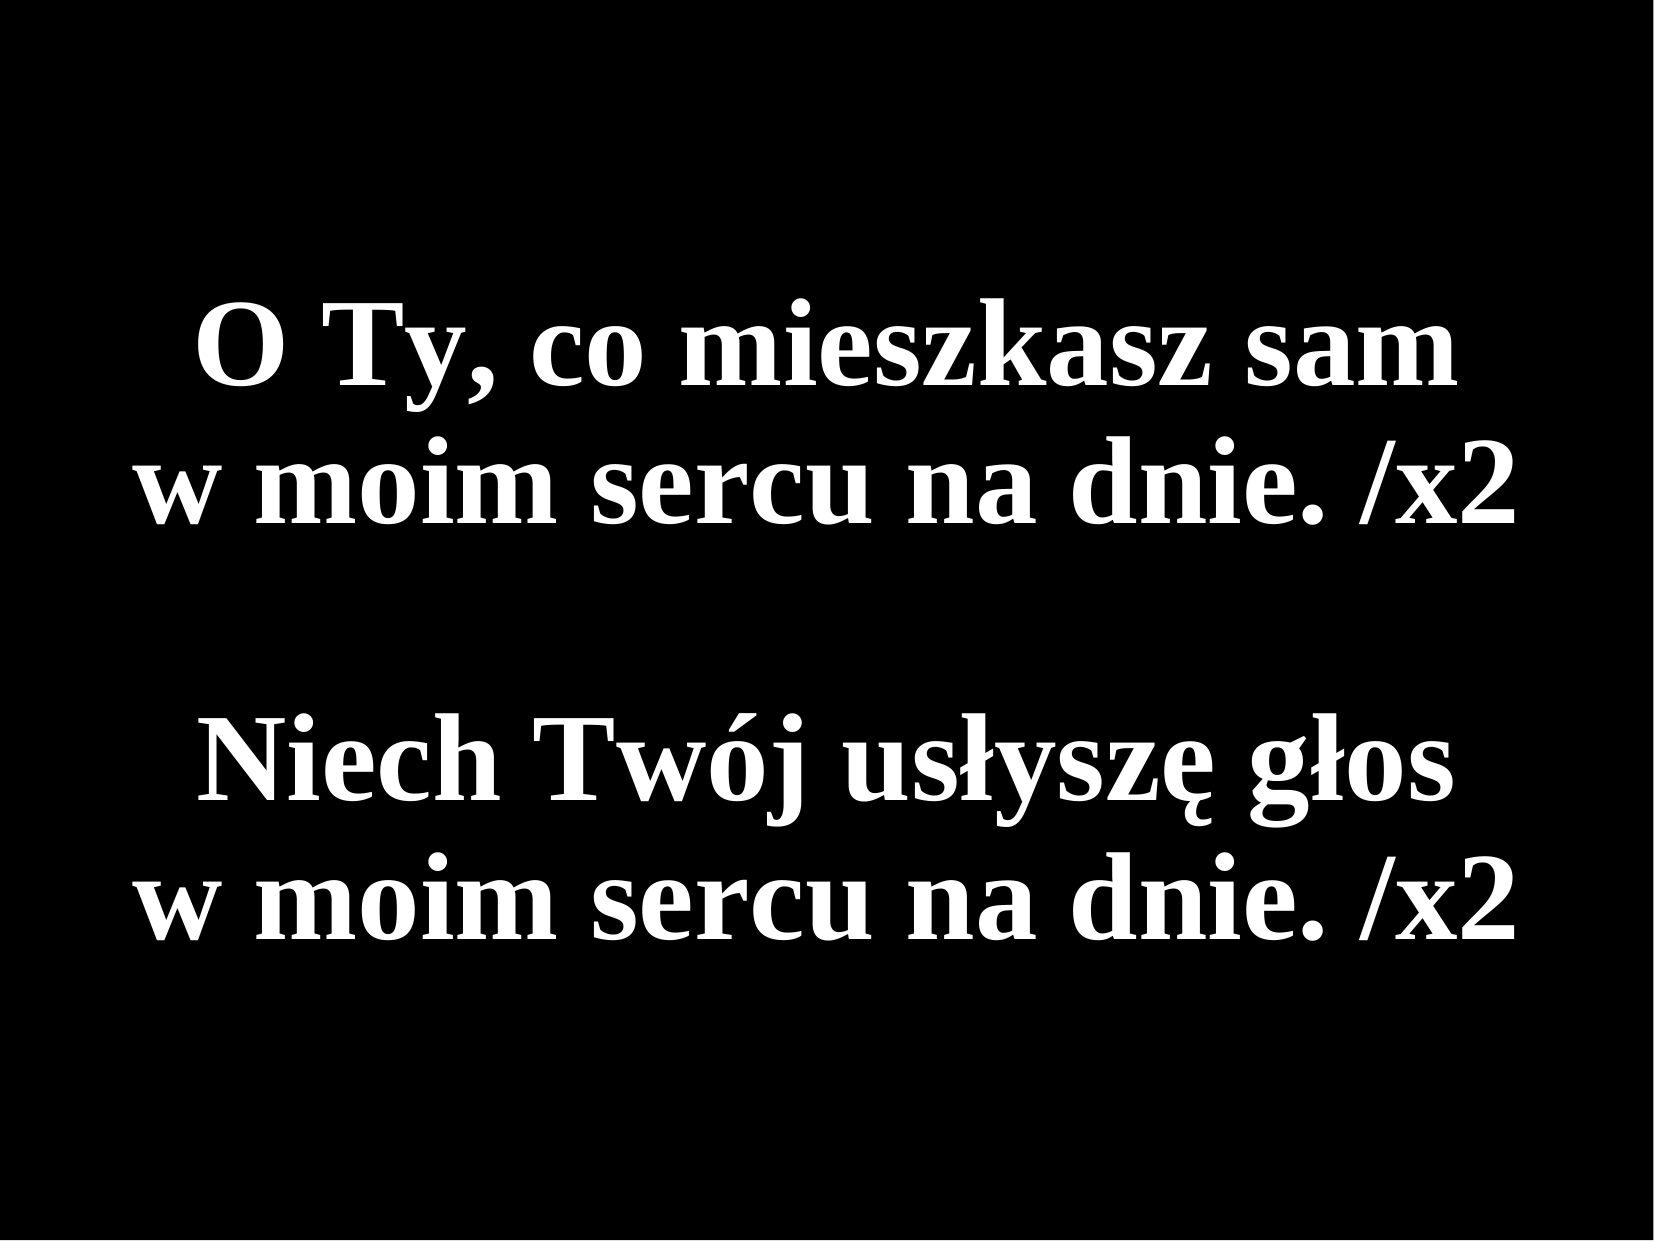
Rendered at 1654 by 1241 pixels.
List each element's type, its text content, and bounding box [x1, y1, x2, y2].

title O Ty, co mieszkasz sam w moim sercu na dnie. /x2 Niech Twój usłyszę głos w moim sercu na dnie. /x2 [0, 0, 1654, 1241]
